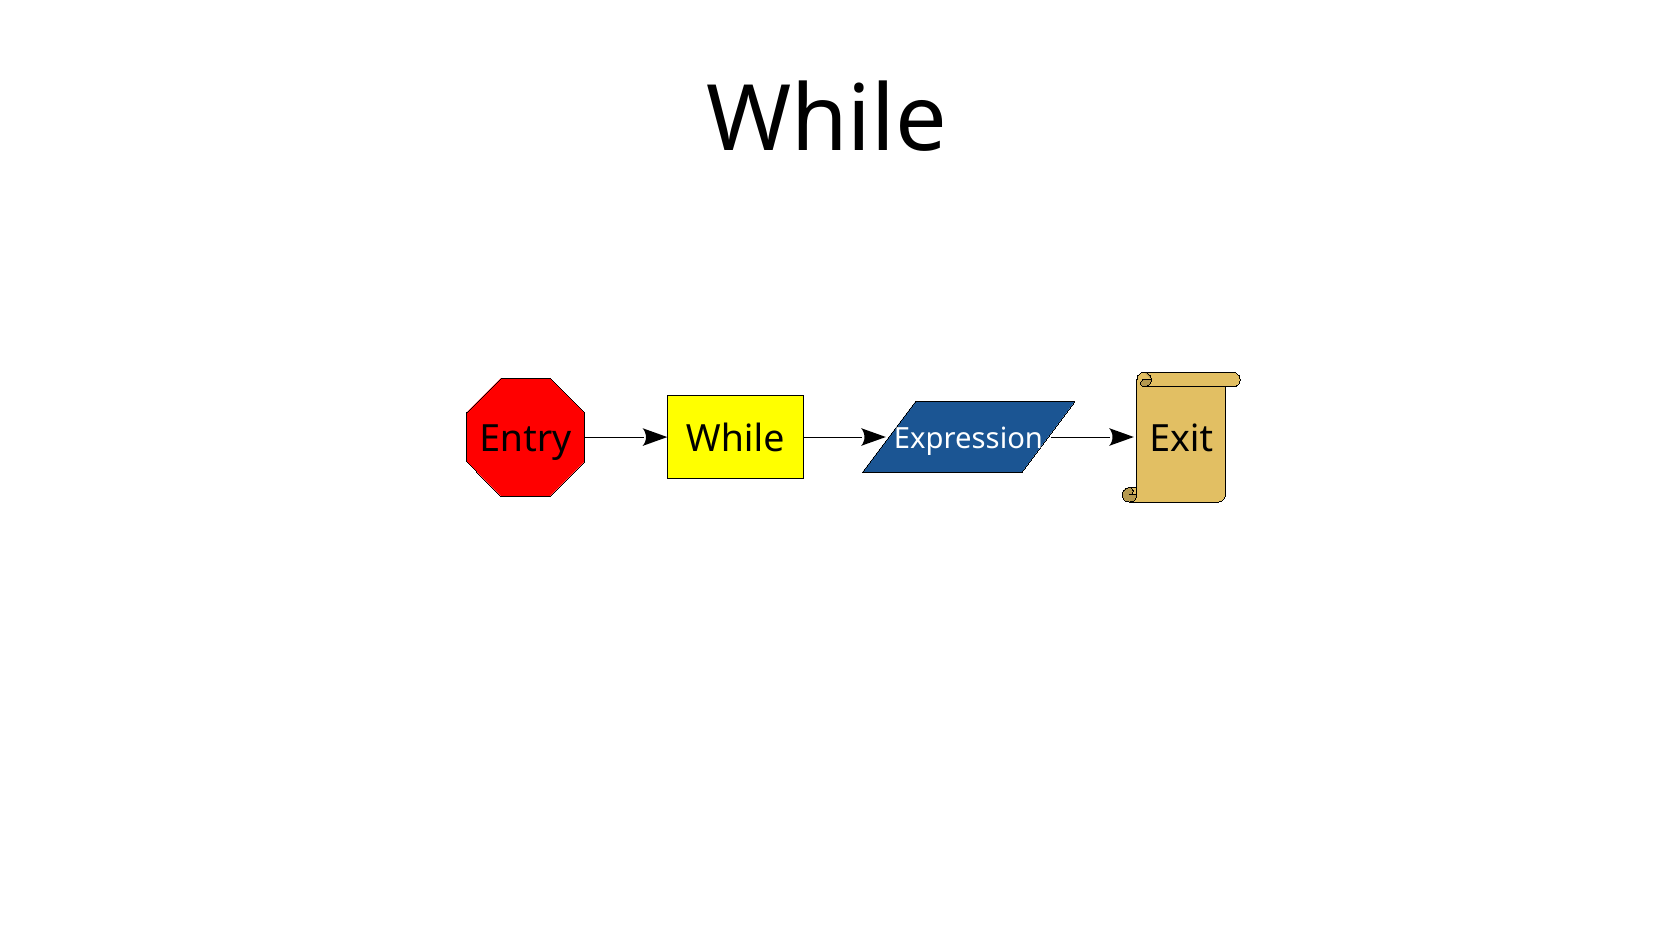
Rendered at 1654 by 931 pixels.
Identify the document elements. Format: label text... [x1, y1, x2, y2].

title While [82, 37, 1571, 193]
text_box Exit [1148, 372, 1241, 387]
text_box Expression [862, 401, 1075, 473]
text_box While [667, 395, 804, 479]
text_box Entry [466, 378, 585, 497]
text_box Exit [1130, 372, 1226, 503]
